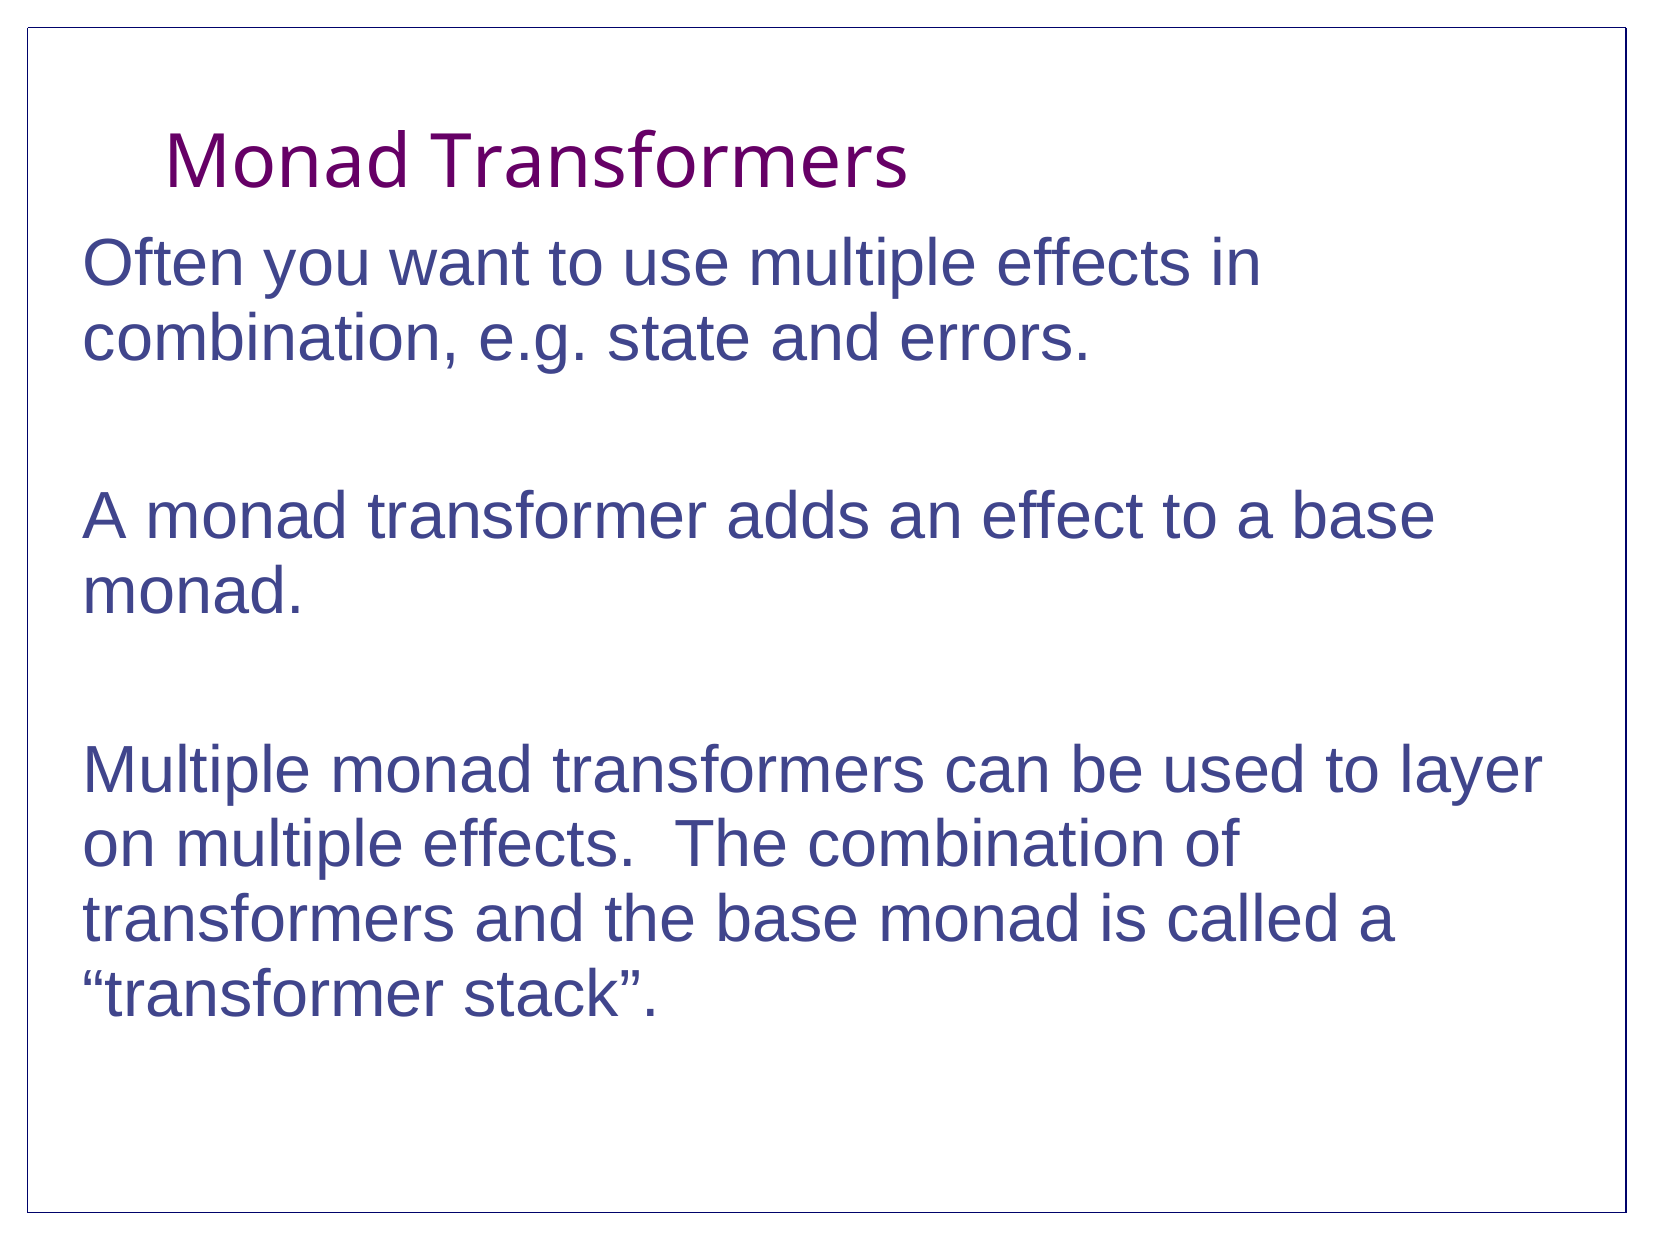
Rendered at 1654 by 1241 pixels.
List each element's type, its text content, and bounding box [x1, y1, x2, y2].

list Often you want to use multiple effects in combination, e.g. state and errors. A monad transformer adds an effect to a base monad. Multiple monad transformers can be used to layer on multiple effects. The combination of transformers and the base monad is called a “transformer stack”. [82, 225, 1571, 1201]
title Monad Transformers [163, 54, 1528, 225]
